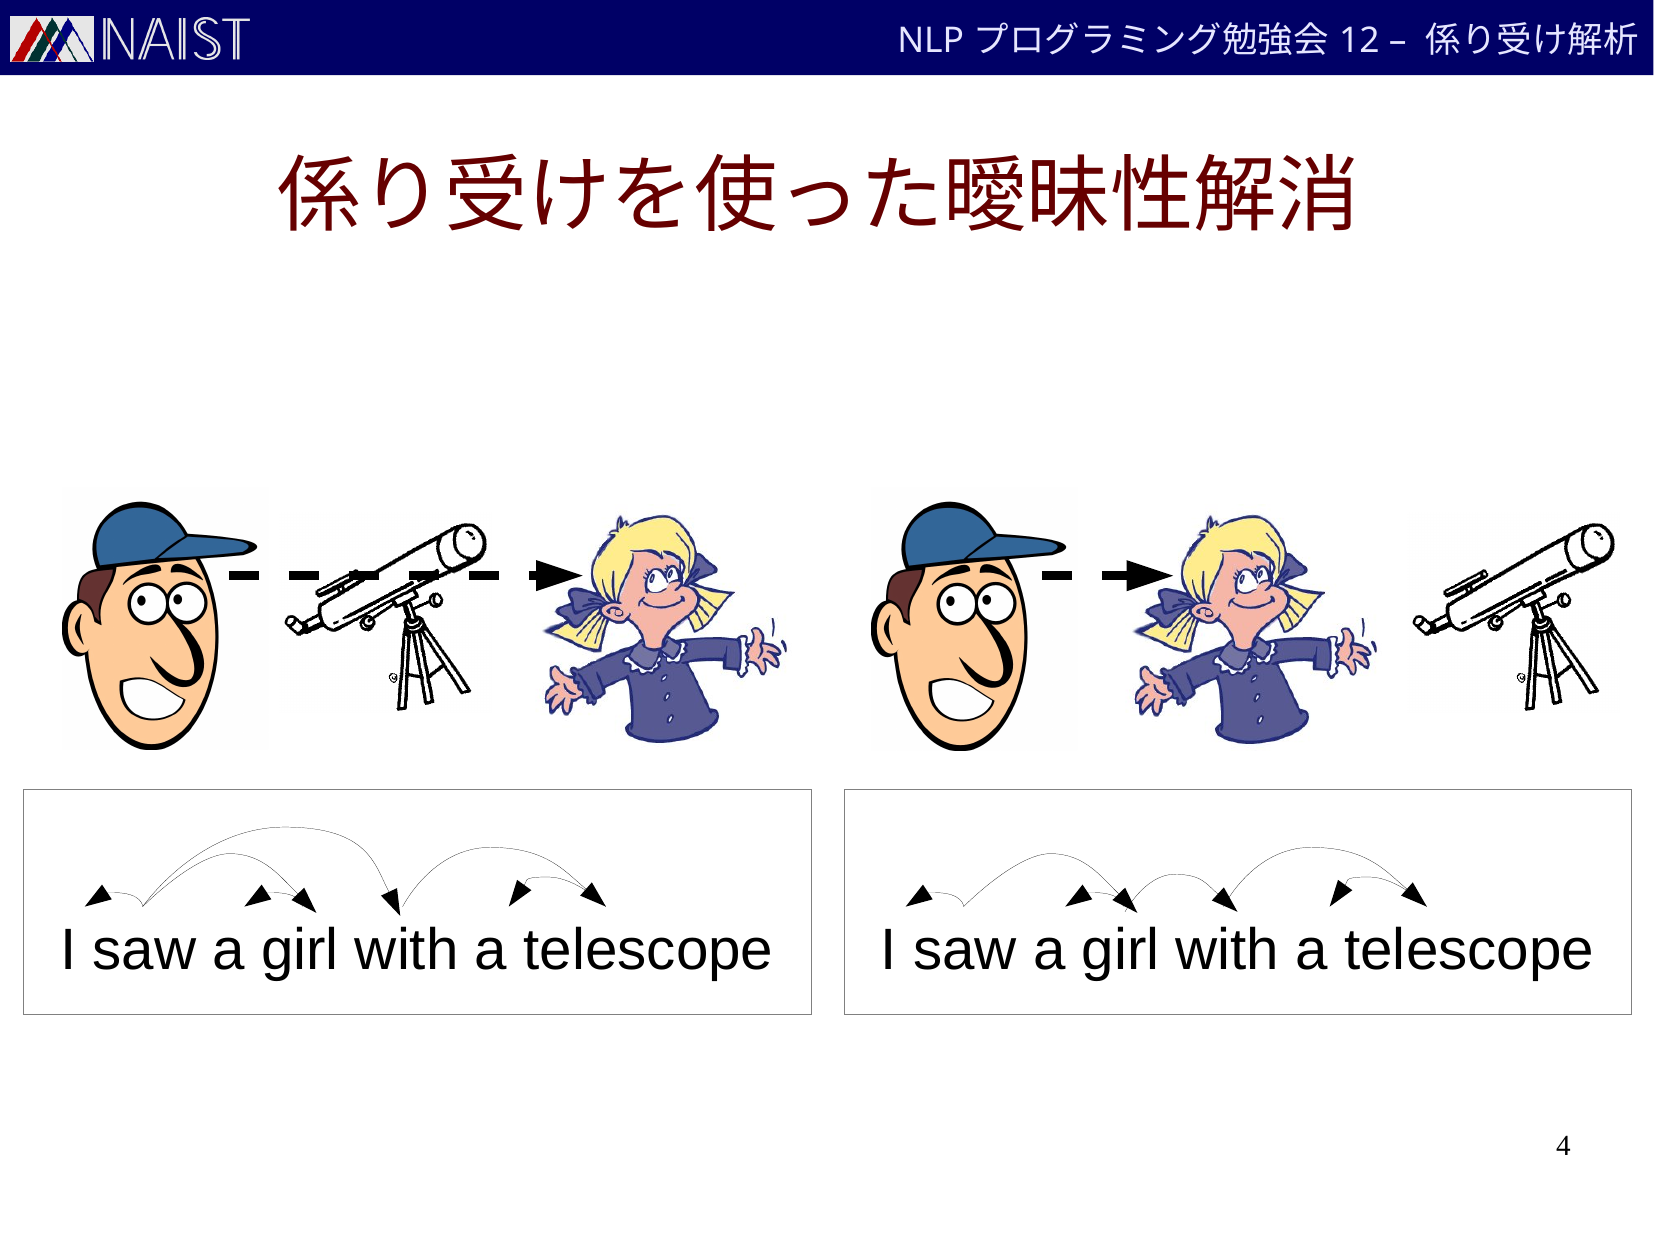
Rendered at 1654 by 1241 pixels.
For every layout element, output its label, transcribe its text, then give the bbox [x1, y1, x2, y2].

text_box I saw a girl with a telescope [45, 909, 790, 990]
picture [62, 487, 269, 751]
picture [1407, 512, 1620, 713]
picture [522, 504, 792, 751]
picture [279, 512, 492, 713]
picture [102, 17, 251, 60]
picture [871, 487, 1078, 751]
text_box I saw a girl with a telescope [866, 909, 1611, 990]
picture [1112, 504, 1382, 751]
picture [10, 16, 94, 62]
title 係り受けを使った曖昧性解消 [75, 92, 1564, 285]
